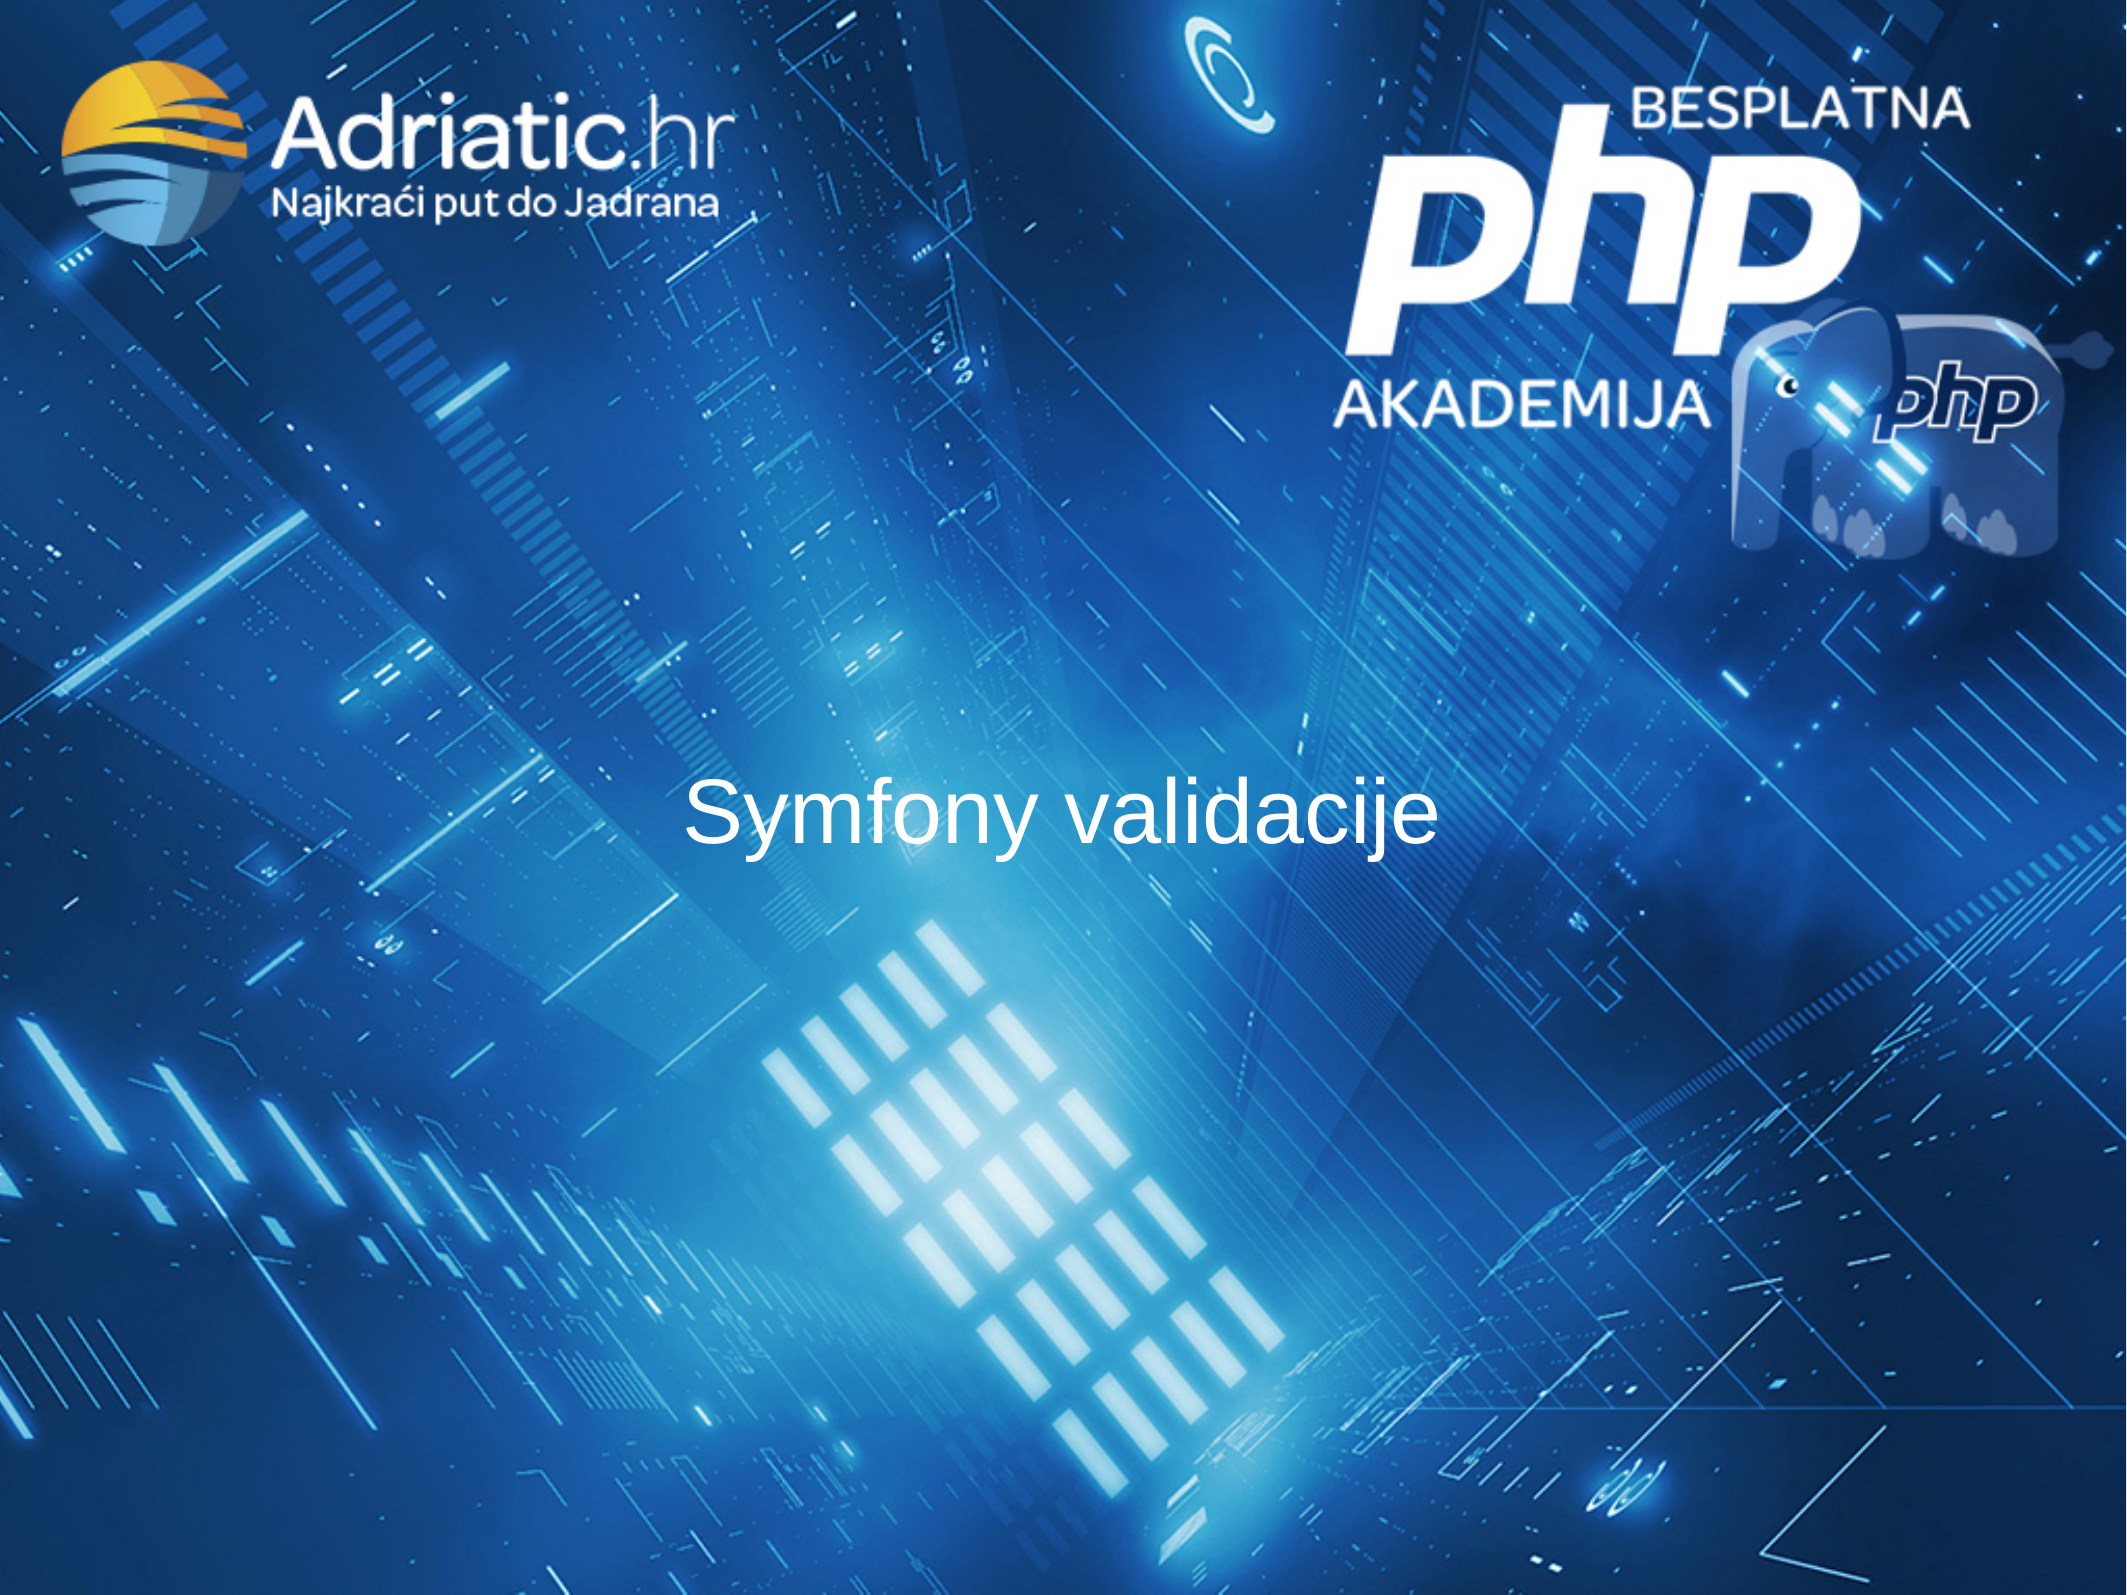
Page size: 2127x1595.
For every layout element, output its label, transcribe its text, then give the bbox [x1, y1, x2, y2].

picture [0, 0, 2127, 1595]
title Symfony validacije [106, 678, 2020, 945]
